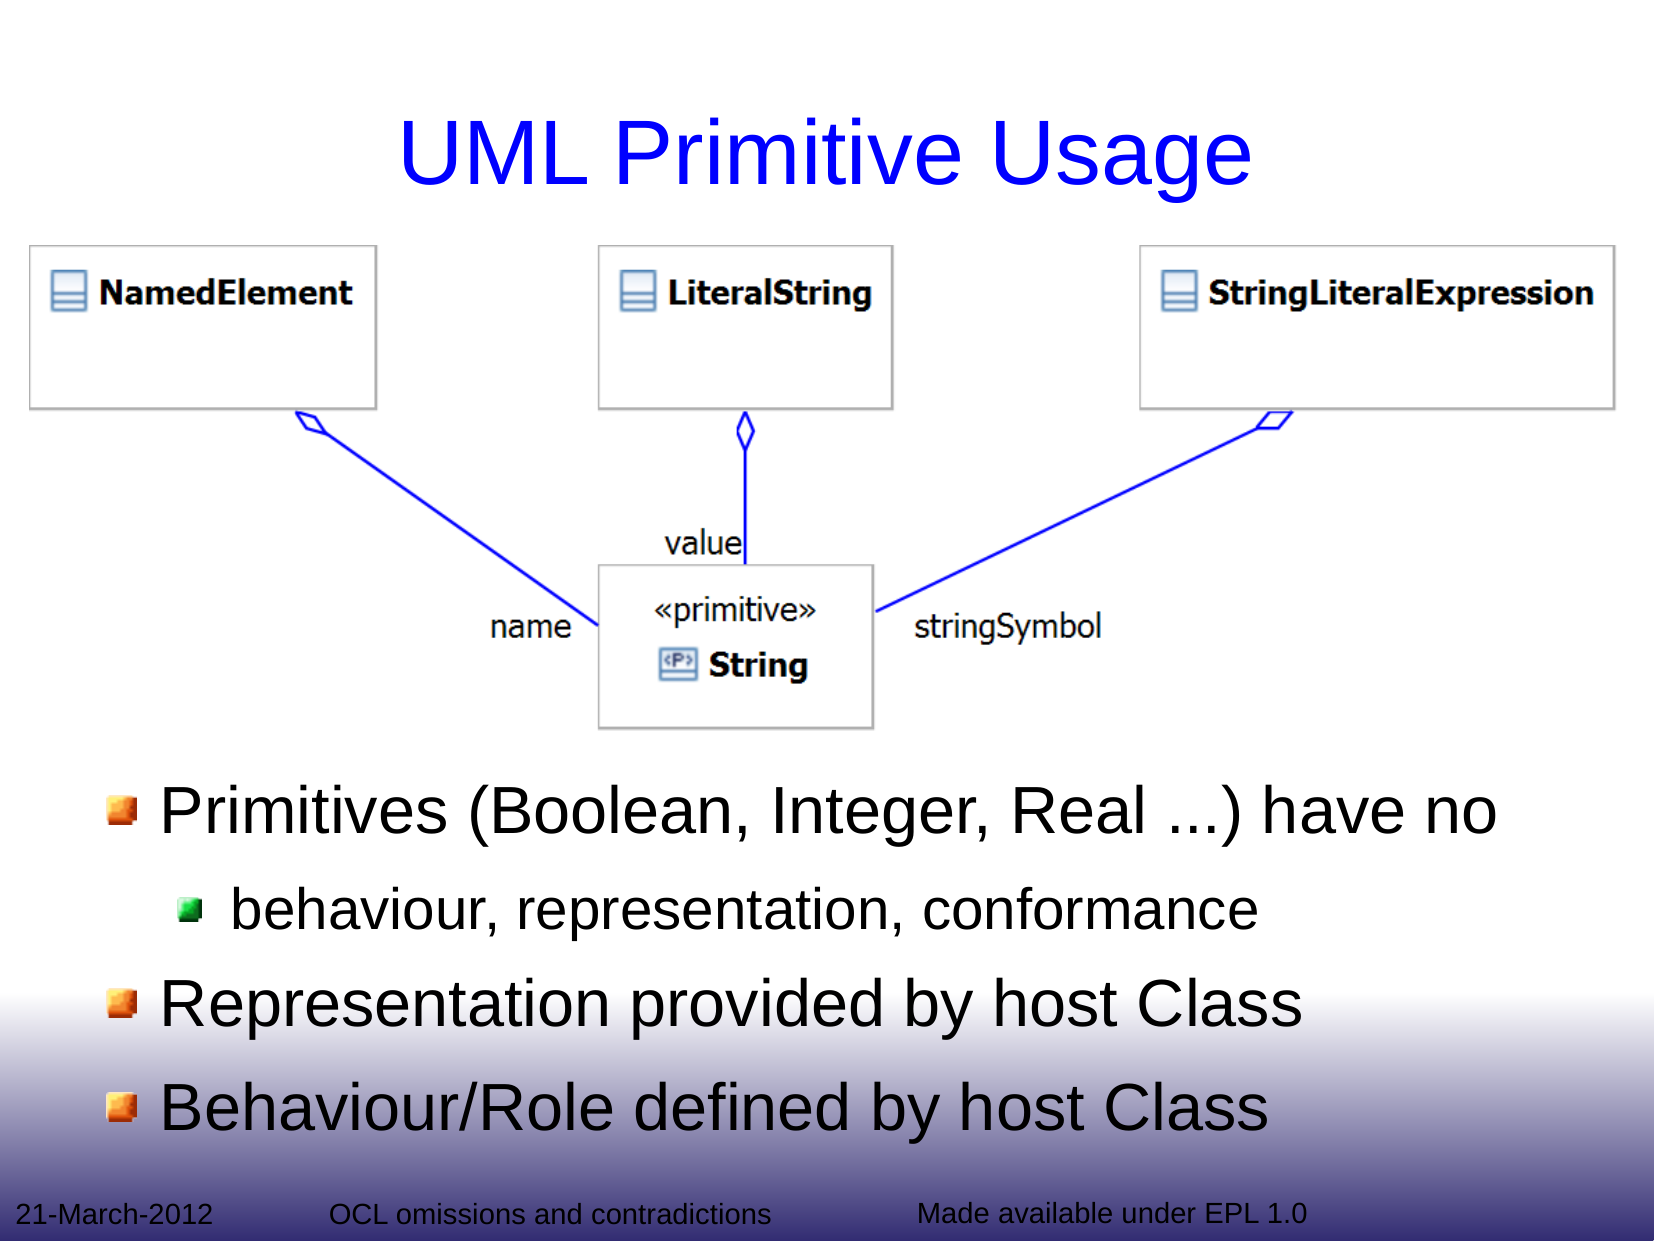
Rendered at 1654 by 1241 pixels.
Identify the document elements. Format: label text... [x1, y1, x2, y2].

list Primitives (Boolean, Integer, Real ...) have no behaviour, representation, conformance Representation provided by host Class Behaviour/Role defined by host Class [89, 772, 1578, 1145]
title UML Primitive Usage [82, 49, 1571, 245]
picture [29, 245, 1617, 731]
